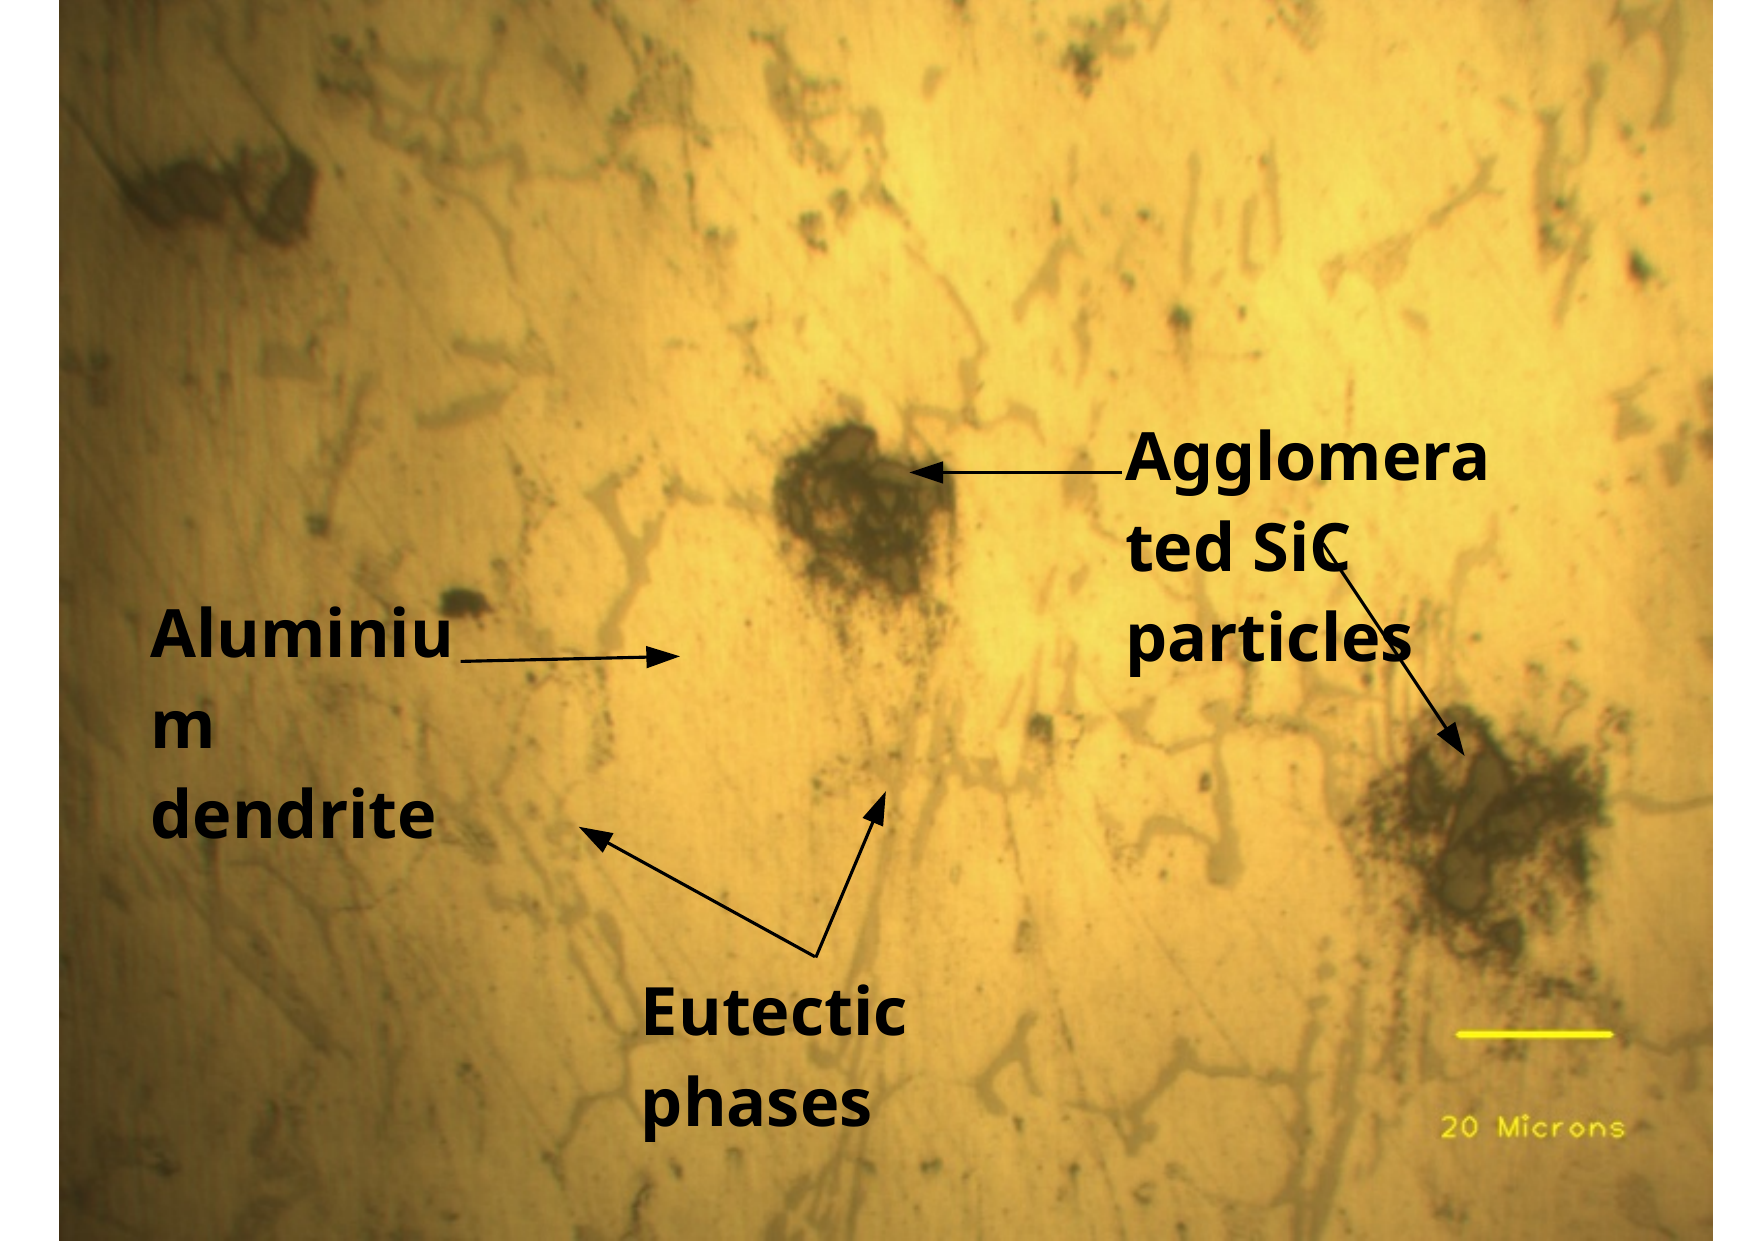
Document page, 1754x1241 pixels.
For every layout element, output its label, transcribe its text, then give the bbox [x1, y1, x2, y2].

text_box Aluminium dendrite [135, 578, 491, 728]
picture [59, 0, 1713, 1241]
text_box Eutectic phases [625, 956, 1111, 1039]
text_box Agglomerated SiC particles [1110, 401, 1524, 550]
